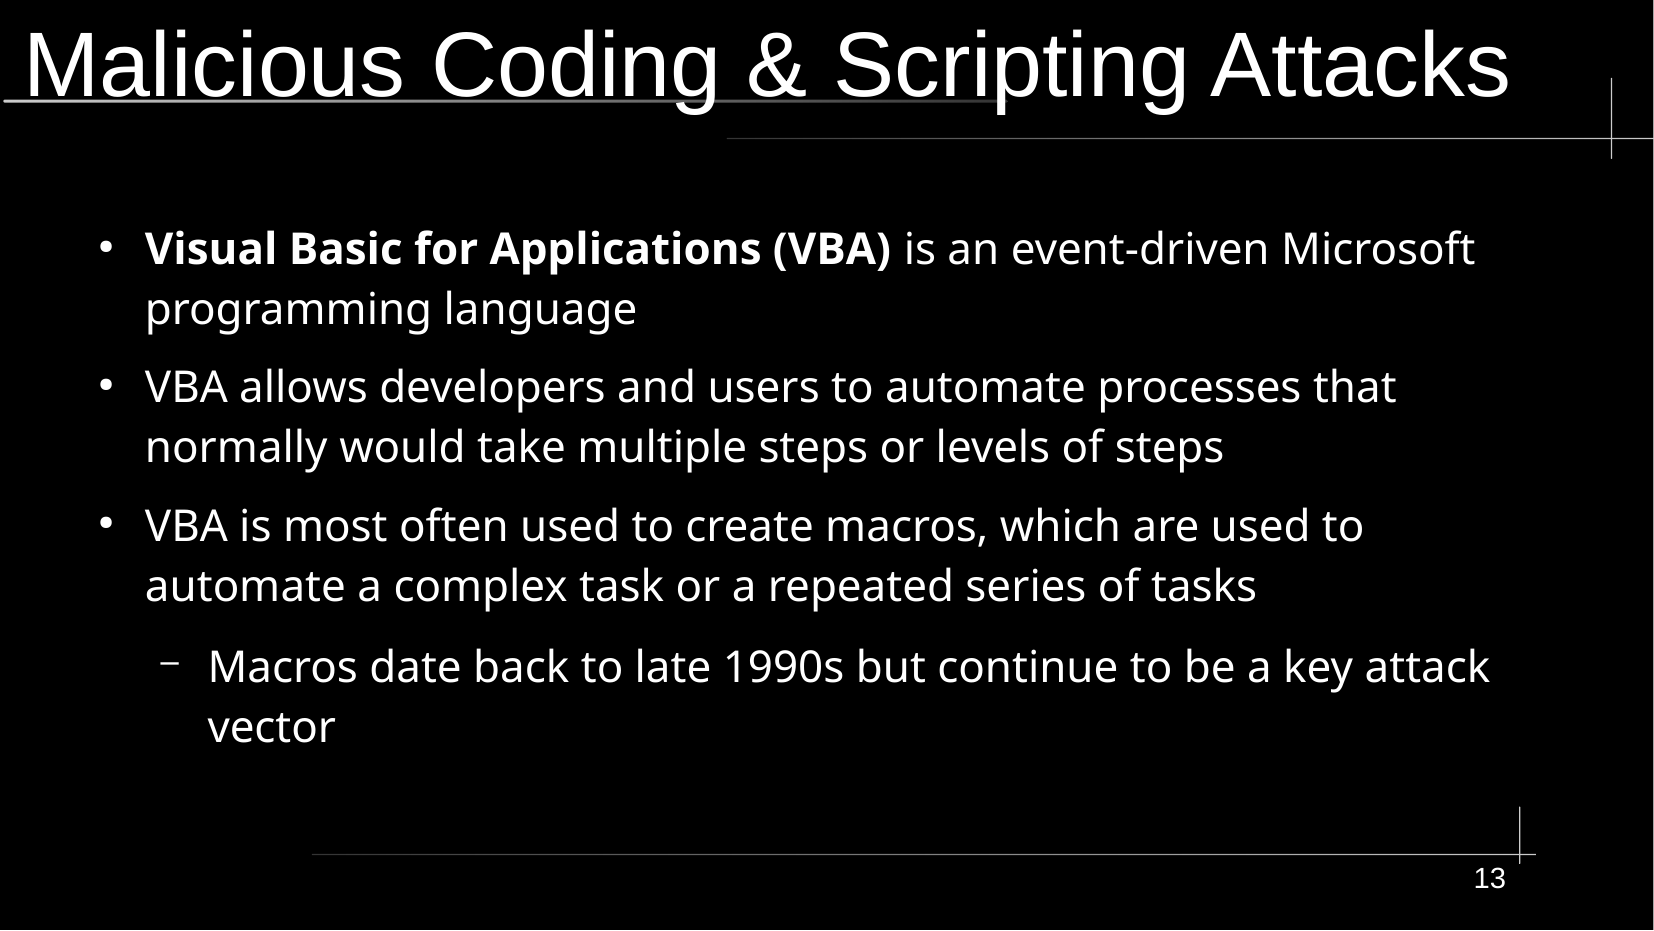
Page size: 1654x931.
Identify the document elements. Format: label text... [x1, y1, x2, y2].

title Malicious Coding & Scripting Attacks [23, 11, 1589, 119]
list Visual Basic for Applications (VBA) is an event-driven Microsoft programming language VBA allows developers and users to automate processes that normally would take multiple steps or levels of steps VBA is most often used to create macros, which are used to automate a complex task or a repeated series of tasks Macros date back to late 1990s but continue to be a key attack vector [82, 217, 1571, 758]
